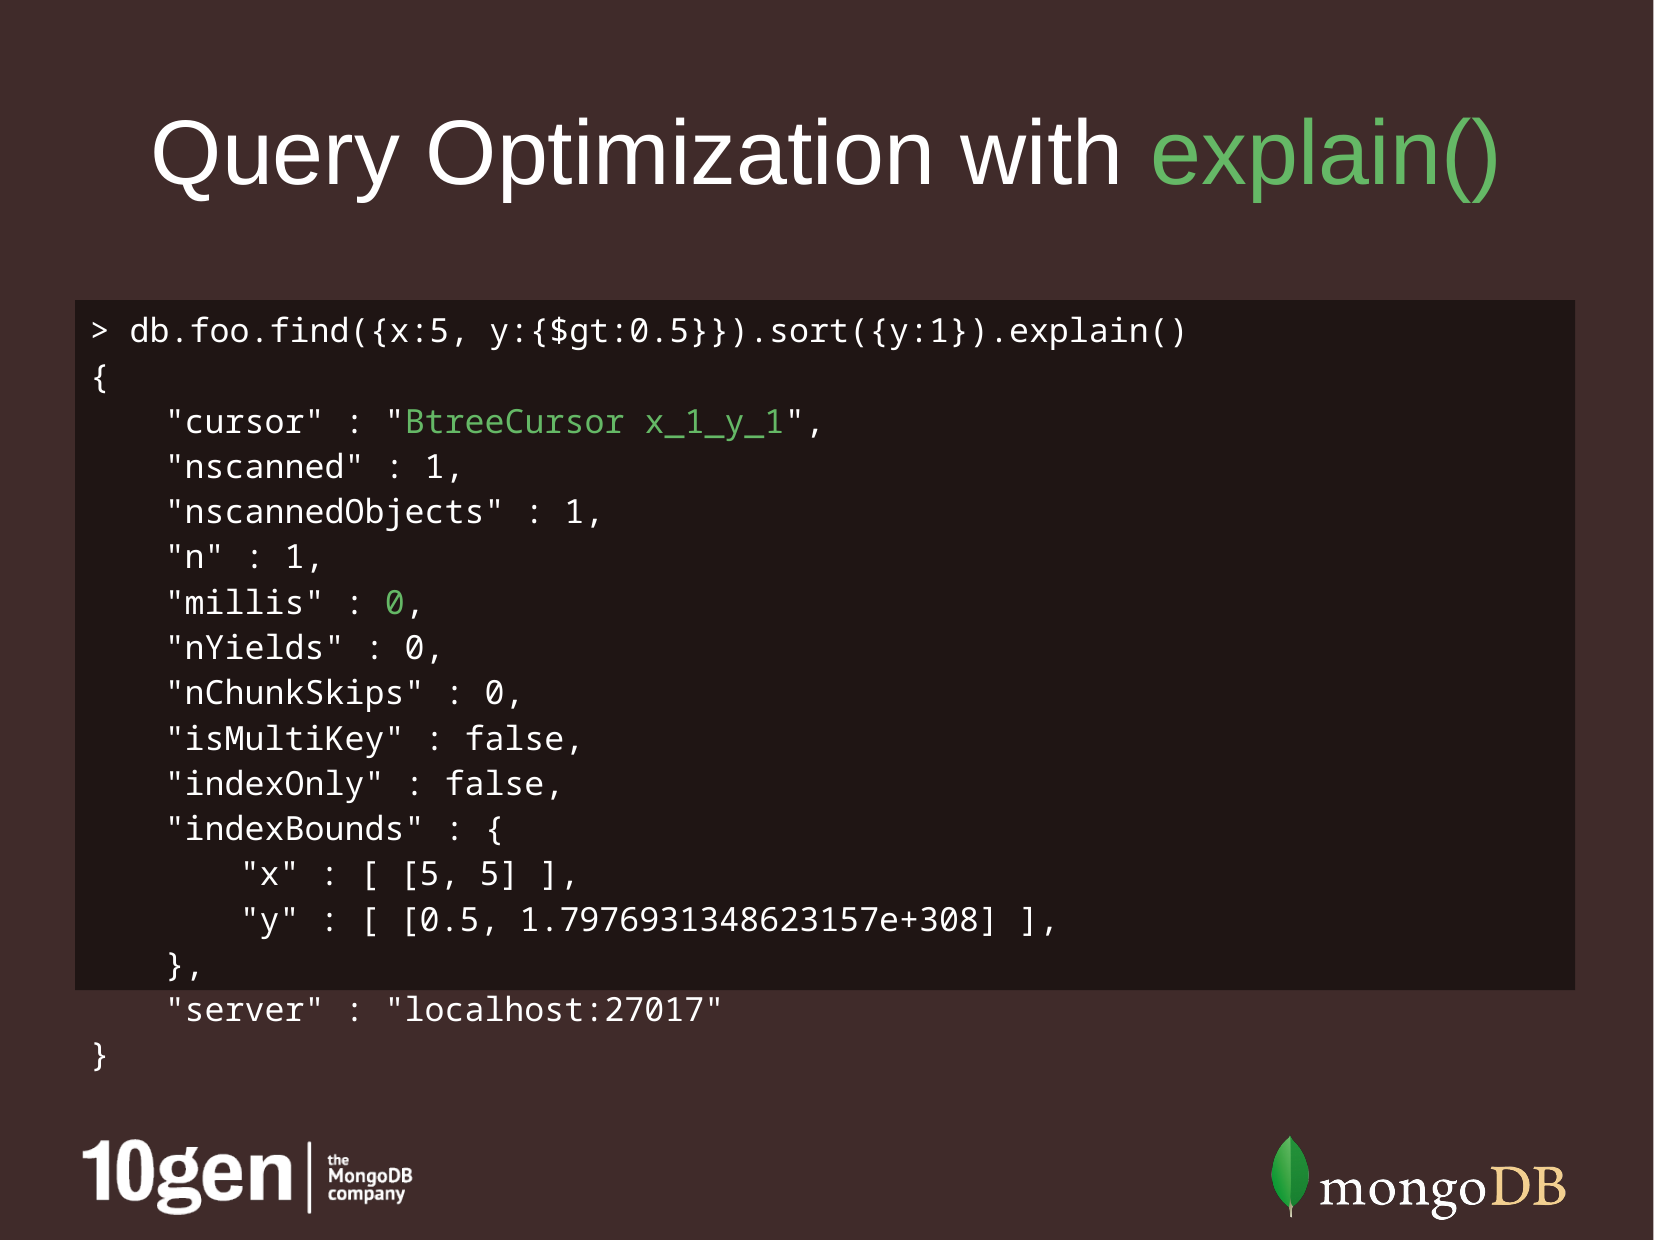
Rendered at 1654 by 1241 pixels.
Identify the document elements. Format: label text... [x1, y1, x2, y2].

title Query Optimization with explain() [82, 49, 1571, 257]
picture [1260, 1124, 1576, 1230]
text_box > db.foo.find({x:5, y:{$gt:0.5}}).sort({y:1}).explain() { "cursor" : "BtreeCursor x_1_y_1", "nscanned" : 1, "nscannedObjects" : 1, "n" : 1, "millis" : 0, "nYields" : 0, "nChunkSkips" : 0, "isMultiKey" : false, "indexOnly" : false, "indexBounds" : { "x" : [ [5, 5] ], "y" : [ [0.5, 1.7976931348623157e+308] ], }, "server" : "localhost:27017" } [75, 300, 1576, 991]
picture [82, 1139, 413, 1215]
